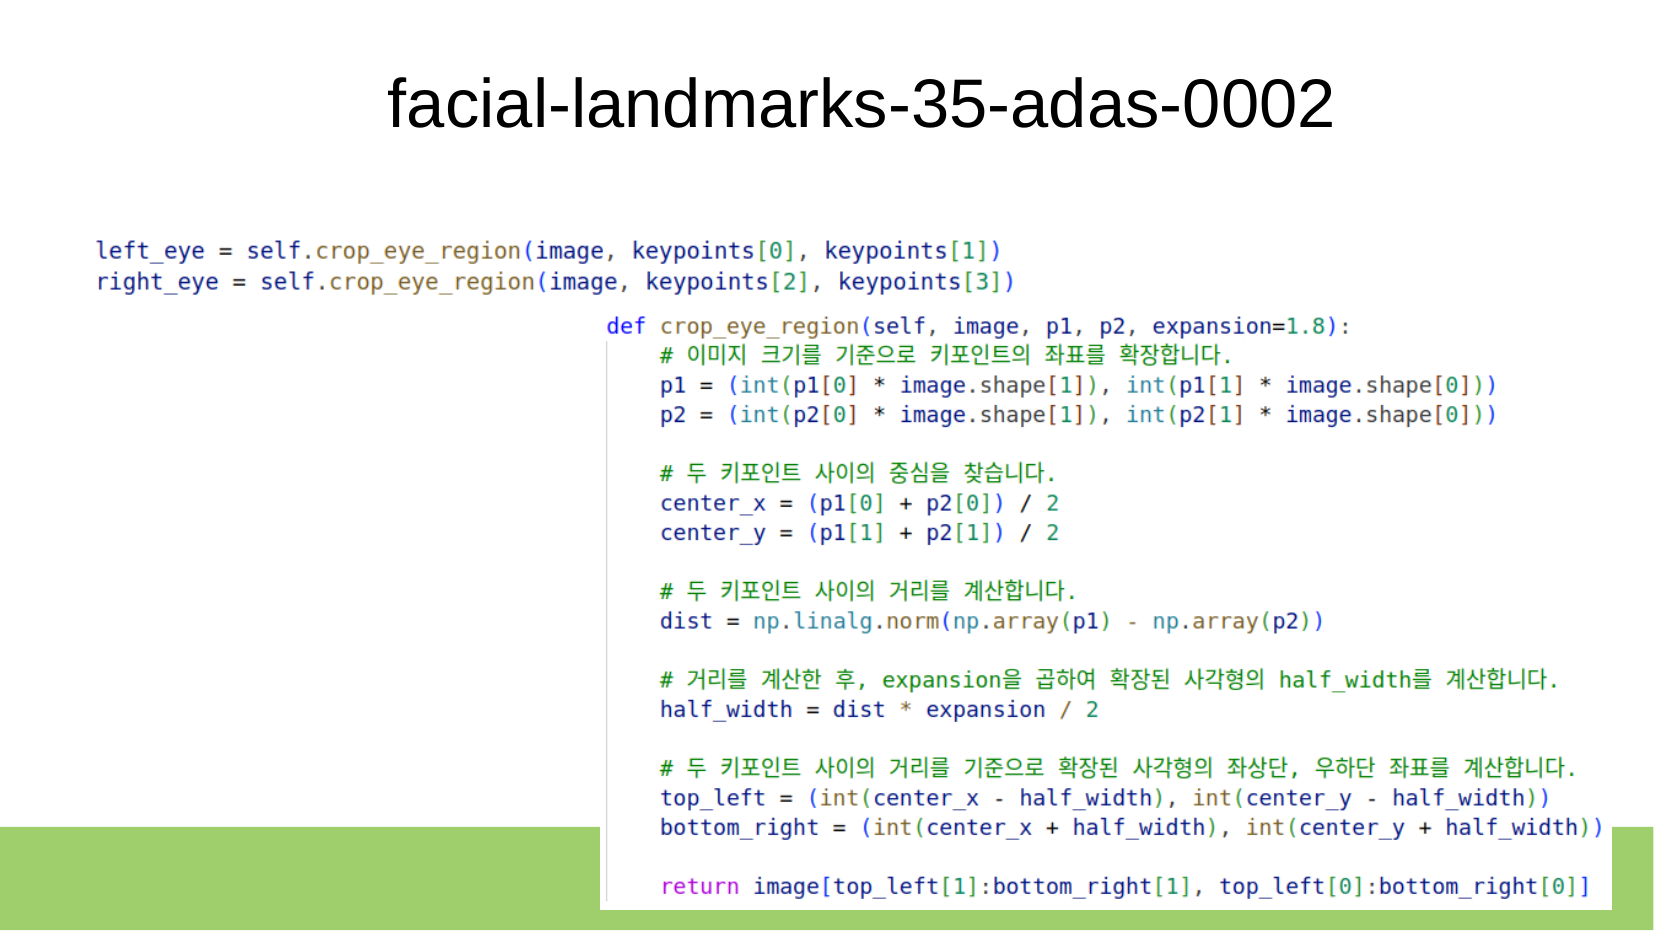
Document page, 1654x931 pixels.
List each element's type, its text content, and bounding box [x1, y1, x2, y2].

picture [84, 224, 1612, 910]
title facial-landmarks-35-adas-0002 [88, 29, 1565, 178]
